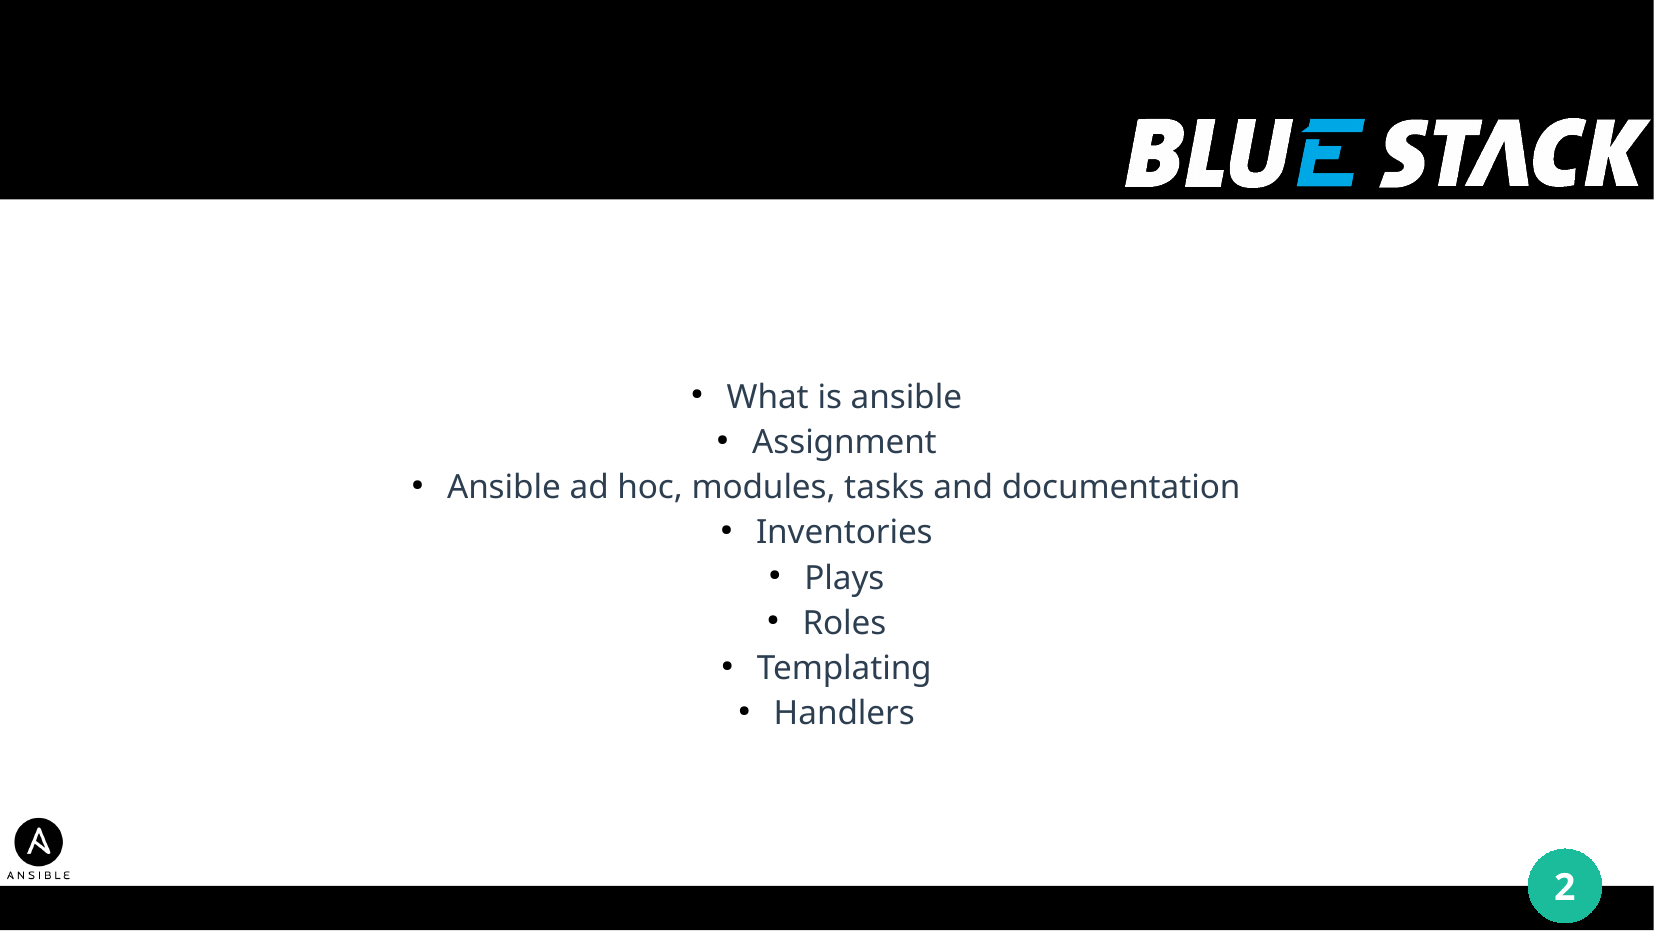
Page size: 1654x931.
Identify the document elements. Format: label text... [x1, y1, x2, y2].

picture [1125, 118, 1651, 188]
picture [0, 811, 76, 887]
subtitle What is ansible Assignment Ansible ad hoc, modules, tasks and documentation Inventories Plays Roles Templating Handlers [59, 243, 1595, 864]
